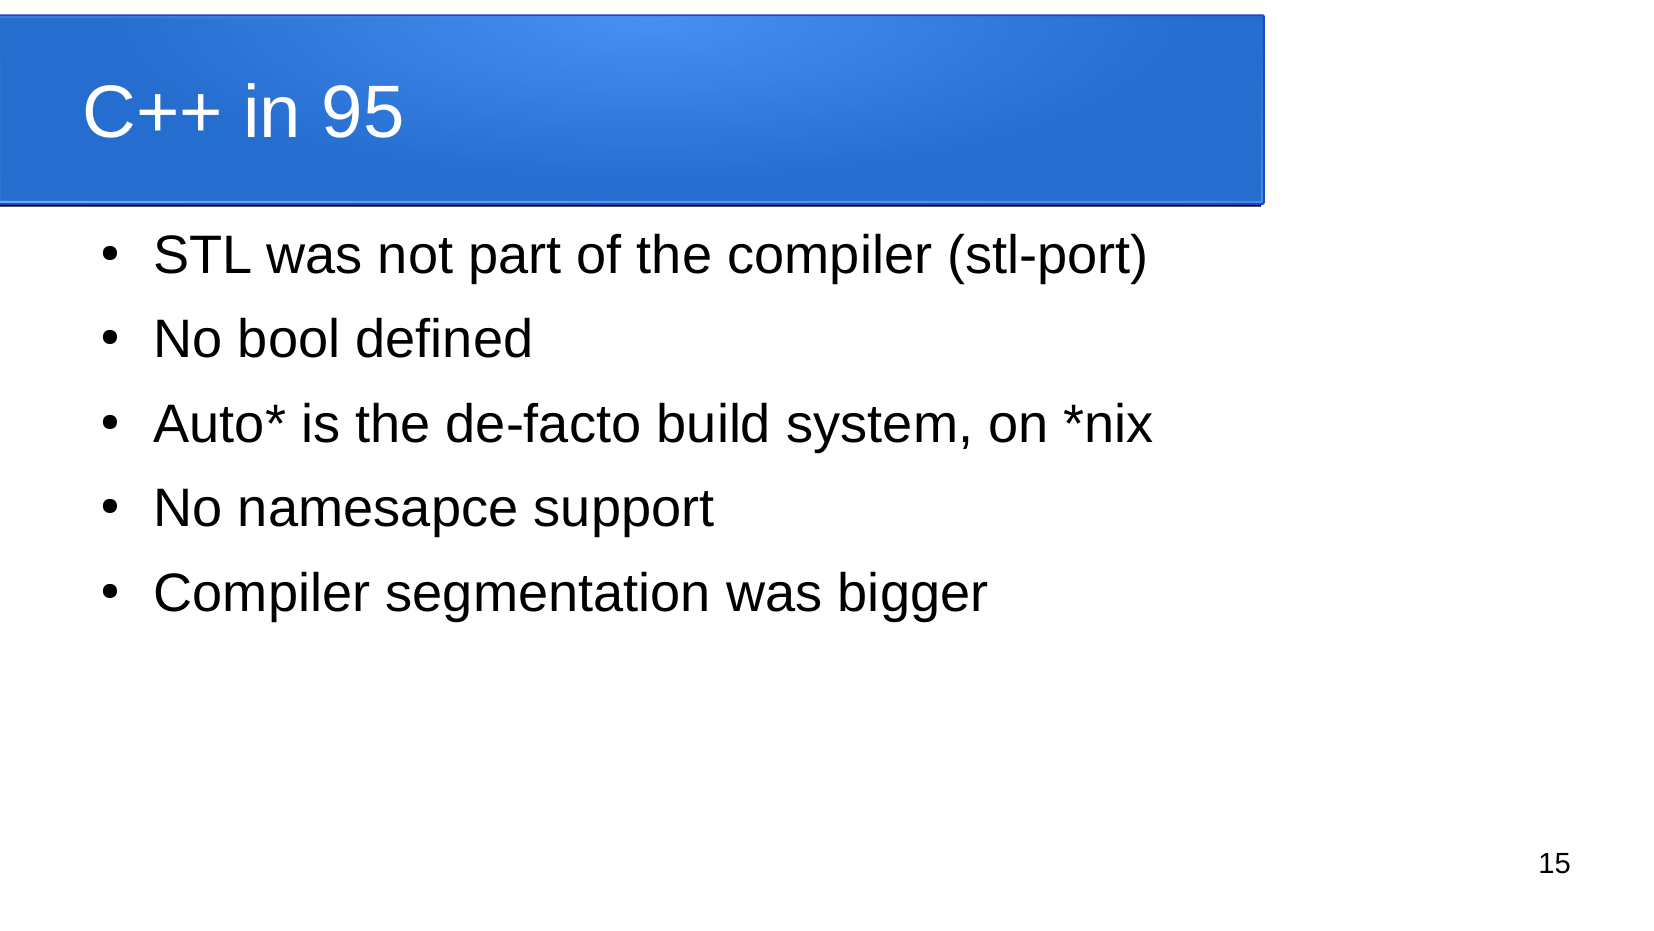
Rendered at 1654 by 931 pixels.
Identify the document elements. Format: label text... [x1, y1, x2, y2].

list STL was not part of the compiler (stl-port) No bool defined Auto* is the de-facto build system, on *nix No namesapce support Compiler segmentation was bigger [82, 224, 1571, 764]
title C++ in 95 [82, 35, 1235, 189]
